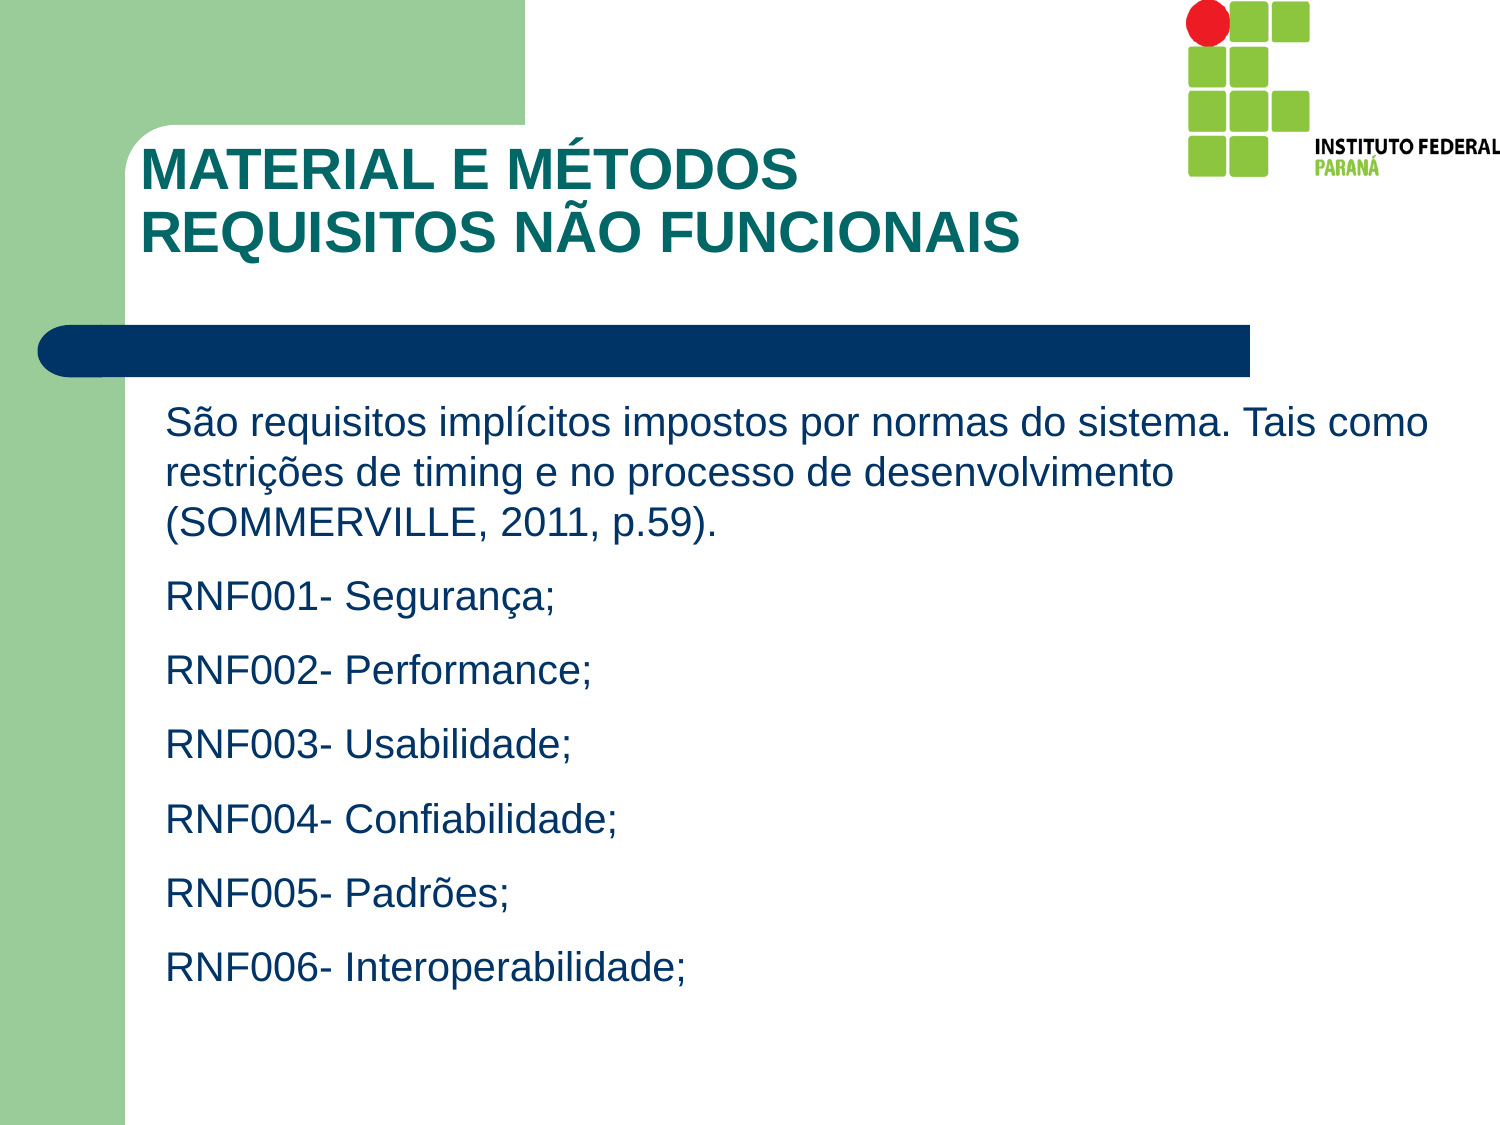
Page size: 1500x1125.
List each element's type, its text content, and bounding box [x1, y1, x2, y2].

title MATERIAL E MÉTODOS REQUISITOS NÃO FUNCIONAIS [125, 125, 1500, 273]
picture [1186, 0, 1500, 125]
list São requisitos implícitos impostos por normas do sistema. Tais como restrições de timing e no processo de desenvolvimento (SOMMERVILLE, 2011, p.59). RNF001- Segurança; RNF002- Performance; RNF003- Usabilidade; RNF004- Confiabilidade; RNF005- Padrões; RNF006- Interoperabilidade; [150, 387, 1463, 1001]
